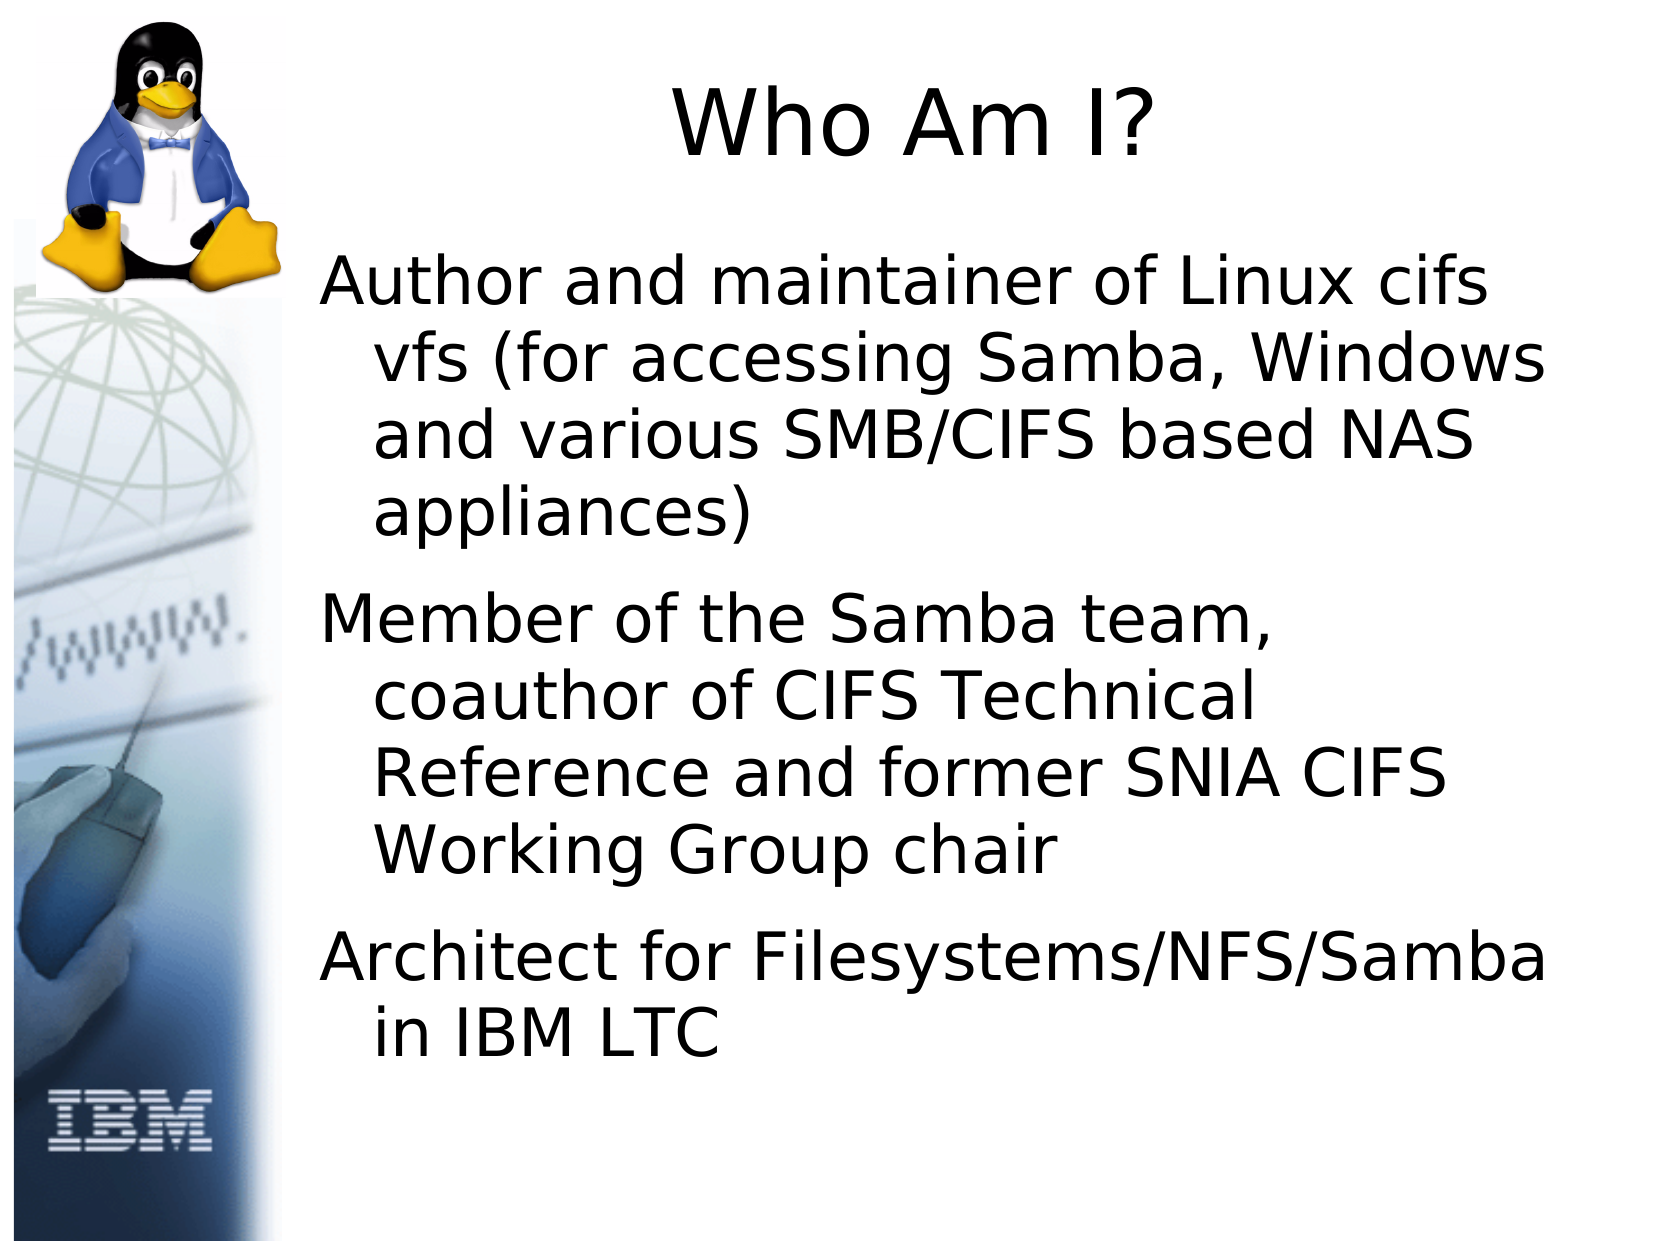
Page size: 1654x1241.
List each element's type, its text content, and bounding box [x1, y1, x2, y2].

title Who Am I? [301, 39, 1528, 209]
list Author and maintainer of Linux cifs vfs (for accessing Samba, Windows and various SMB/CIFS based NAS appliances) Member of the Samba team, coauthor of CIFS Technical Reference and former SNIA CIFS Working Group chair Architect for Filesystems/NFS/Samba in IBM LTC [301, 243, 1552, 1182]
